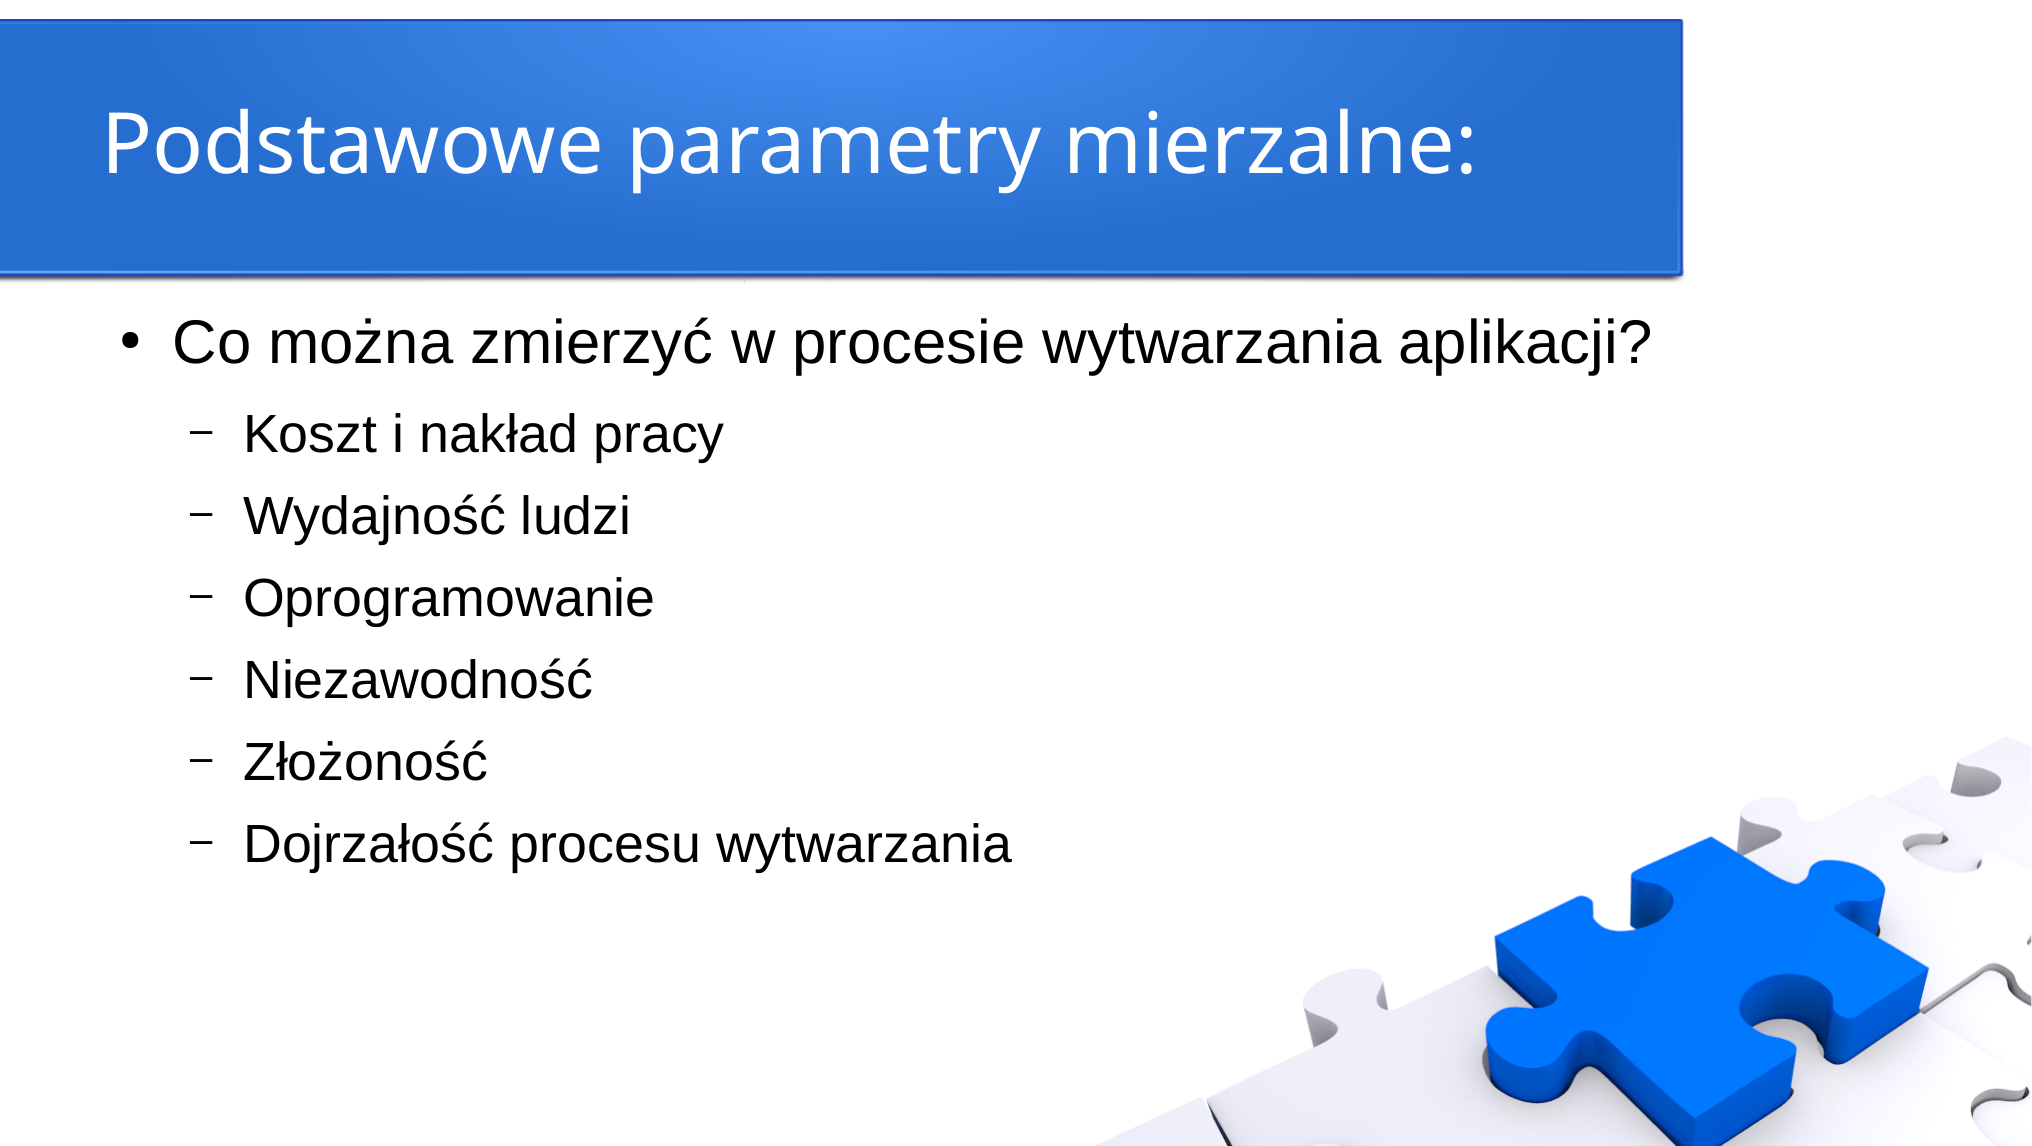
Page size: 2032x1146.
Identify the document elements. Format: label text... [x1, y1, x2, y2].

list Co można zmierzyć w procesie wytwarzania aplikacji? Koszt i nakład pracy Wydajność ludzi Oprogramowanie Niezawodność Złożoność Dojrzałość procesu wytwarzania [101, 307, 1725, 957]
picture [0, 19, 1689, 284]
picture [1071, 605, 2032, 1146]
title Podstawowe parametry mierzalne: [101, 45, 1666, 237]
